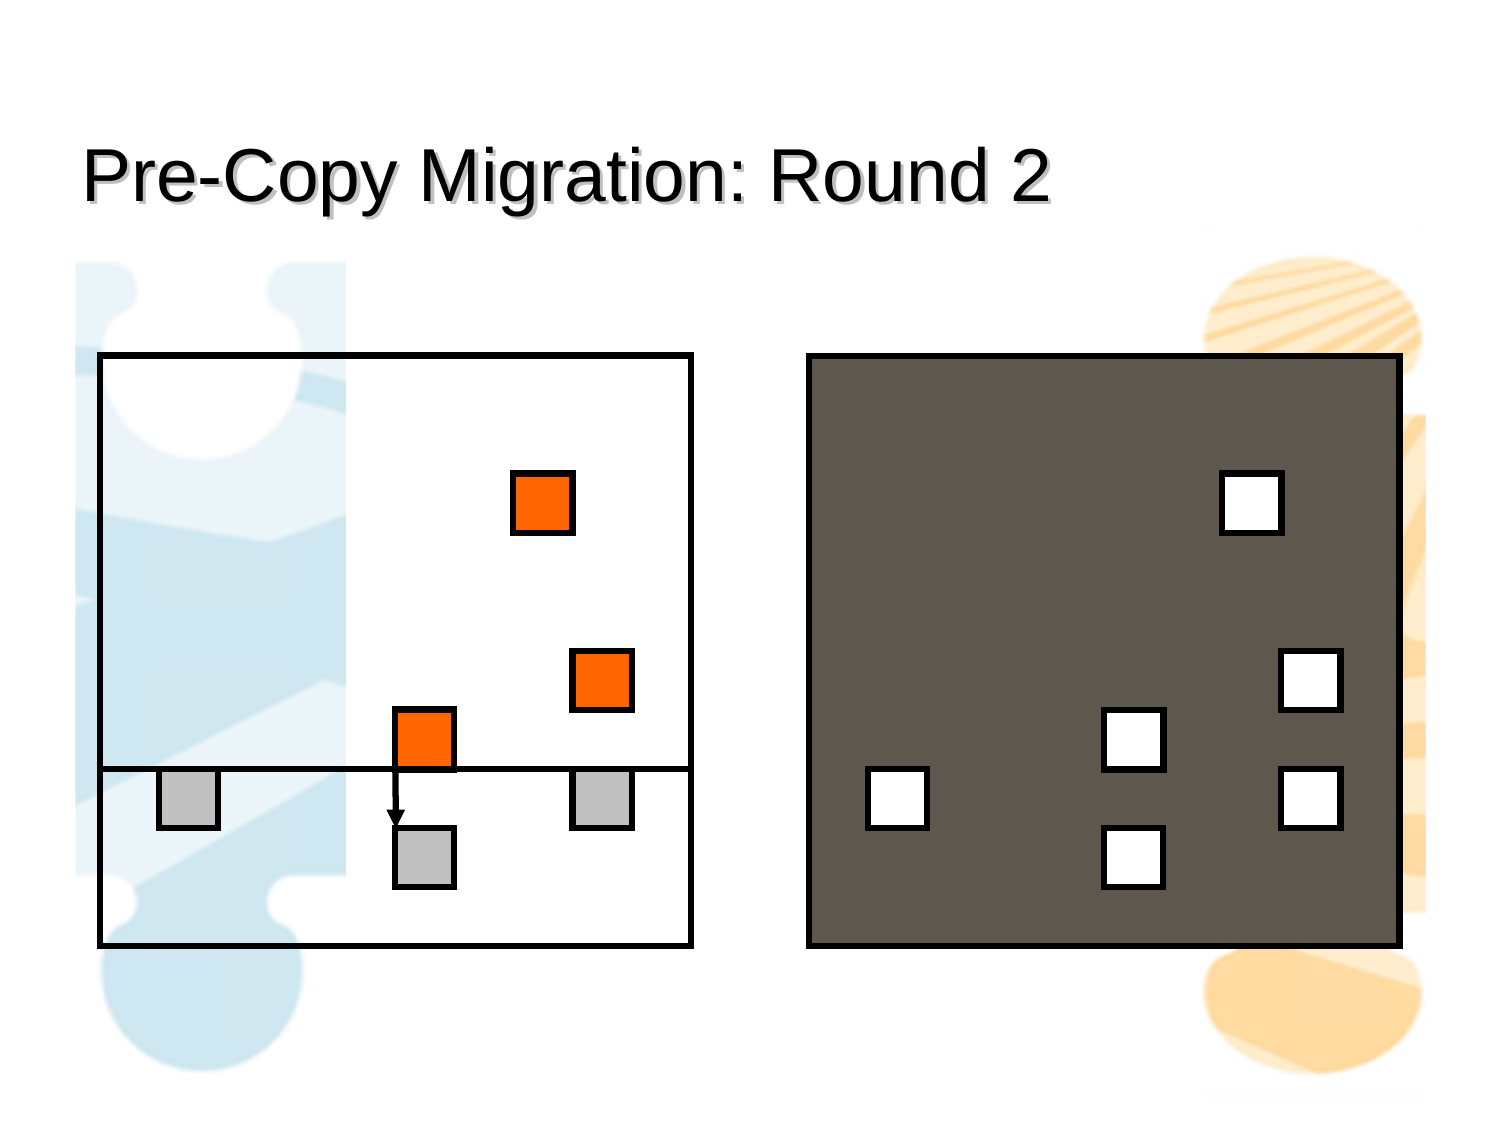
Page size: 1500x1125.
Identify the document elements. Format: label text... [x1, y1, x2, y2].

text_box [159, 772, 219, 829]
picture [103, 772, 346, 943]
title Pre-Copy Migration: Round 2 [66, 37, 1342, 225]
picture [1200, 224, 1426, 1100]
picture [75, 237, 346, 1100]
text_box [572, 650, 632, 711]
text_box [572, 772, 632, 829]
text_box [395, 827, 455, 888]
text_box [513, 473, 573, 534]
picture [103, 359, 346, 766]
text_box [808, 355, 1400, 947]
text_box [395, 709, 455, 770]
